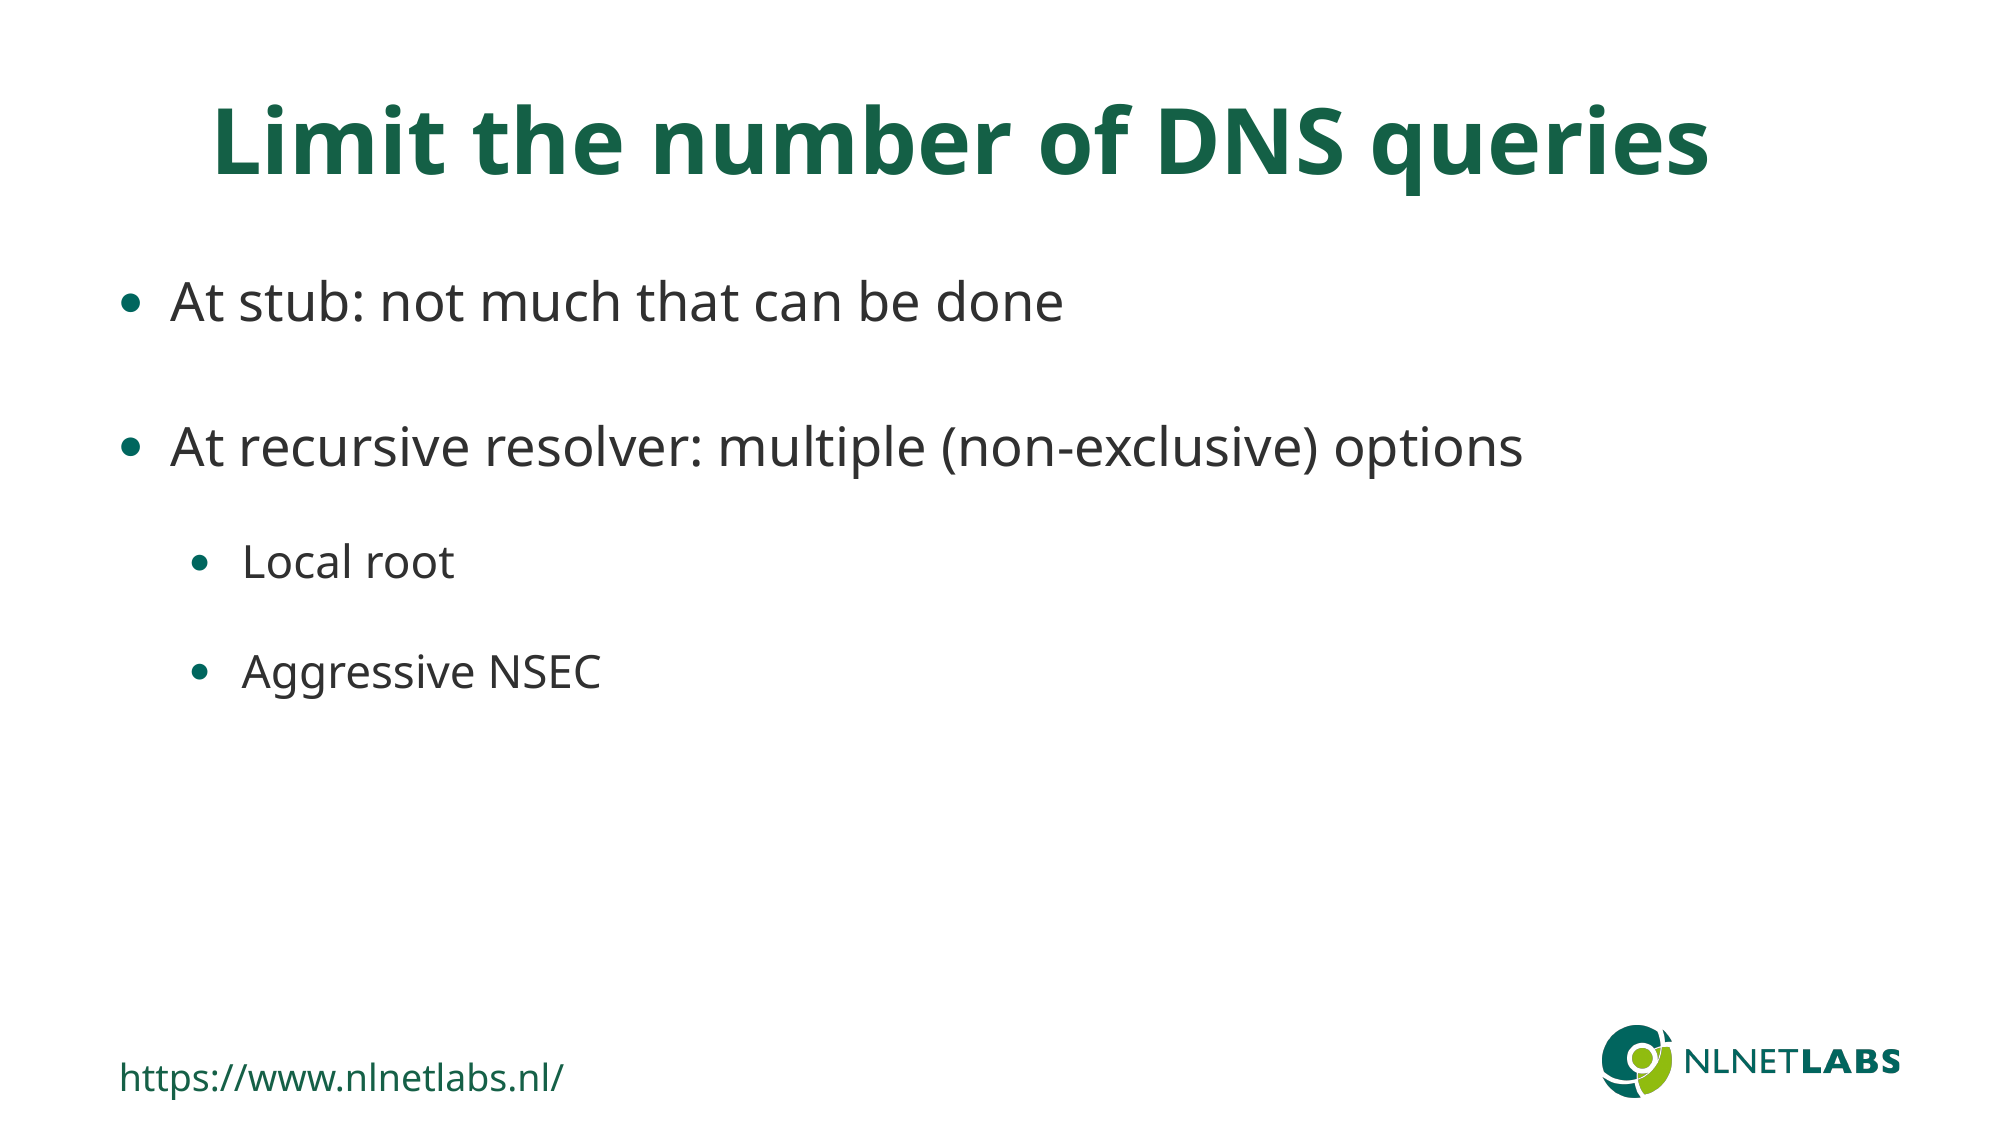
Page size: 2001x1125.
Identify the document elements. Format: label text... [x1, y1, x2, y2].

title Limit the number of DNS queries [210, 44, 1900, 233]
list At stub: not much that can be done At recursive resolver: multiple (non-exclusive) options Local root Aggressive NSEC [99, 263, 1900, 916]
picture [1602, 1025, 1900, 1098]
